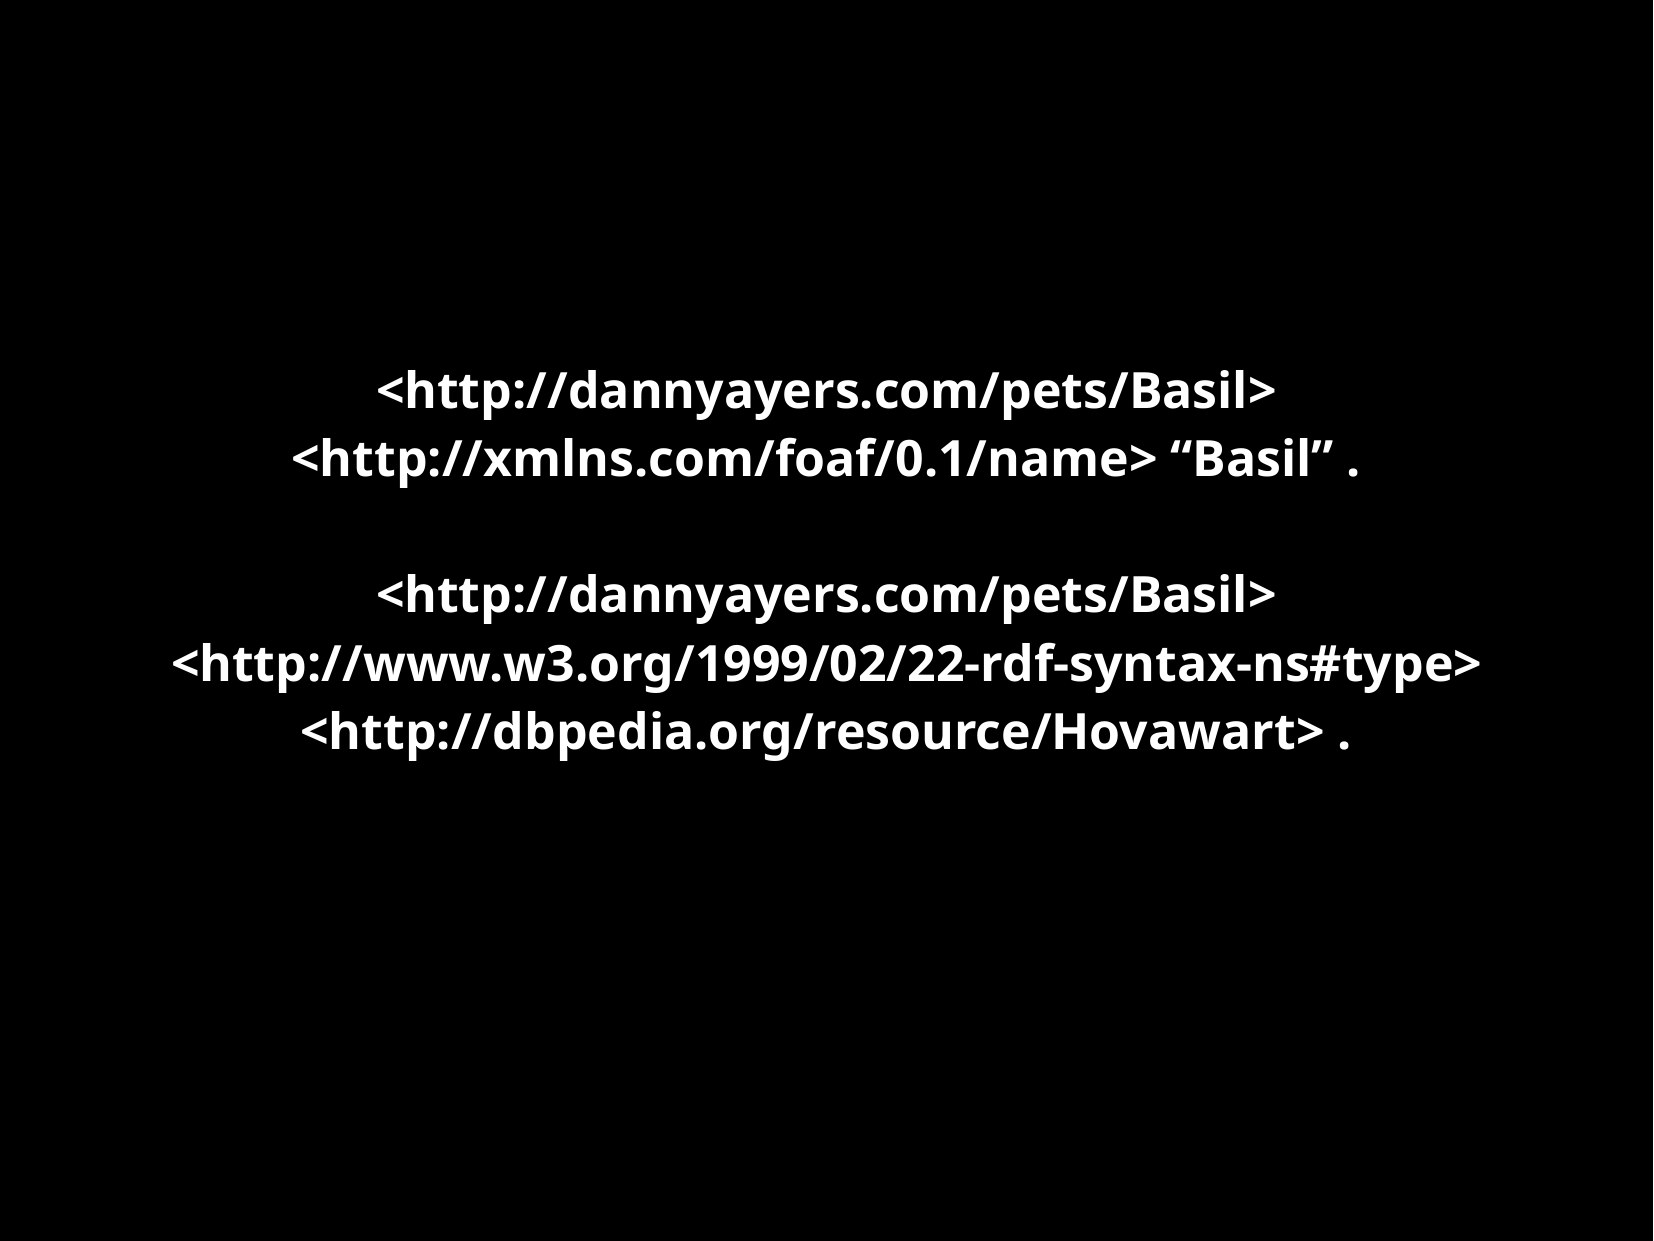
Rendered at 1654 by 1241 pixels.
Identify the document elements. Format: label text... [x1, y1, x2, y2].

subtitle <http://dannyayers.com/pets/Basil> <http://xmlns.com/foaf/0.1/name> “Basil” . <http://dannyayers.com/pets/Basil> <http://www.w3.org/1999/02/22-rdf-syntax-ns#type> <http://dbpedia.org/resource/Hovawart> . [82, 49, 1571, 1109]
